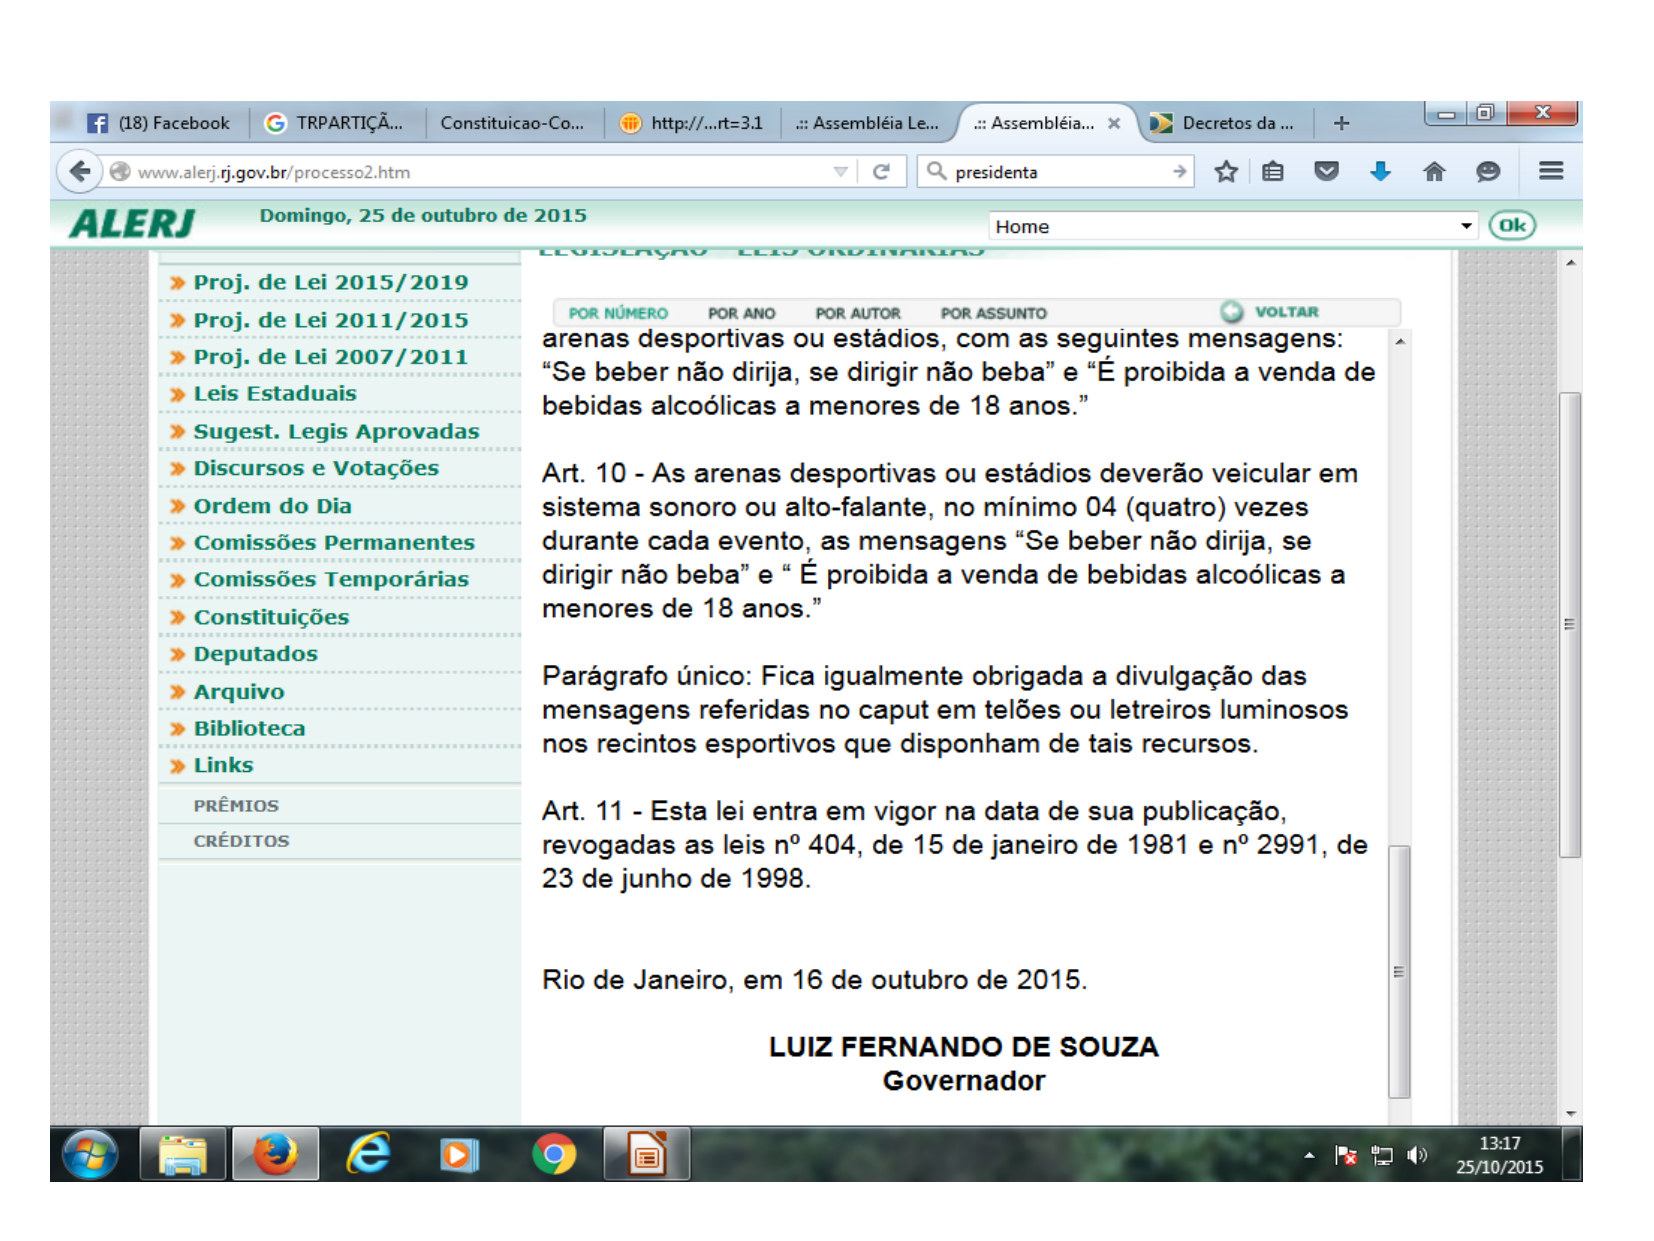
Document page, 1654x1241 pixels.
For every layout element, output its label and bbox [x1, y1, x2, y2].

picture [50, 101, 1583, 1182]
